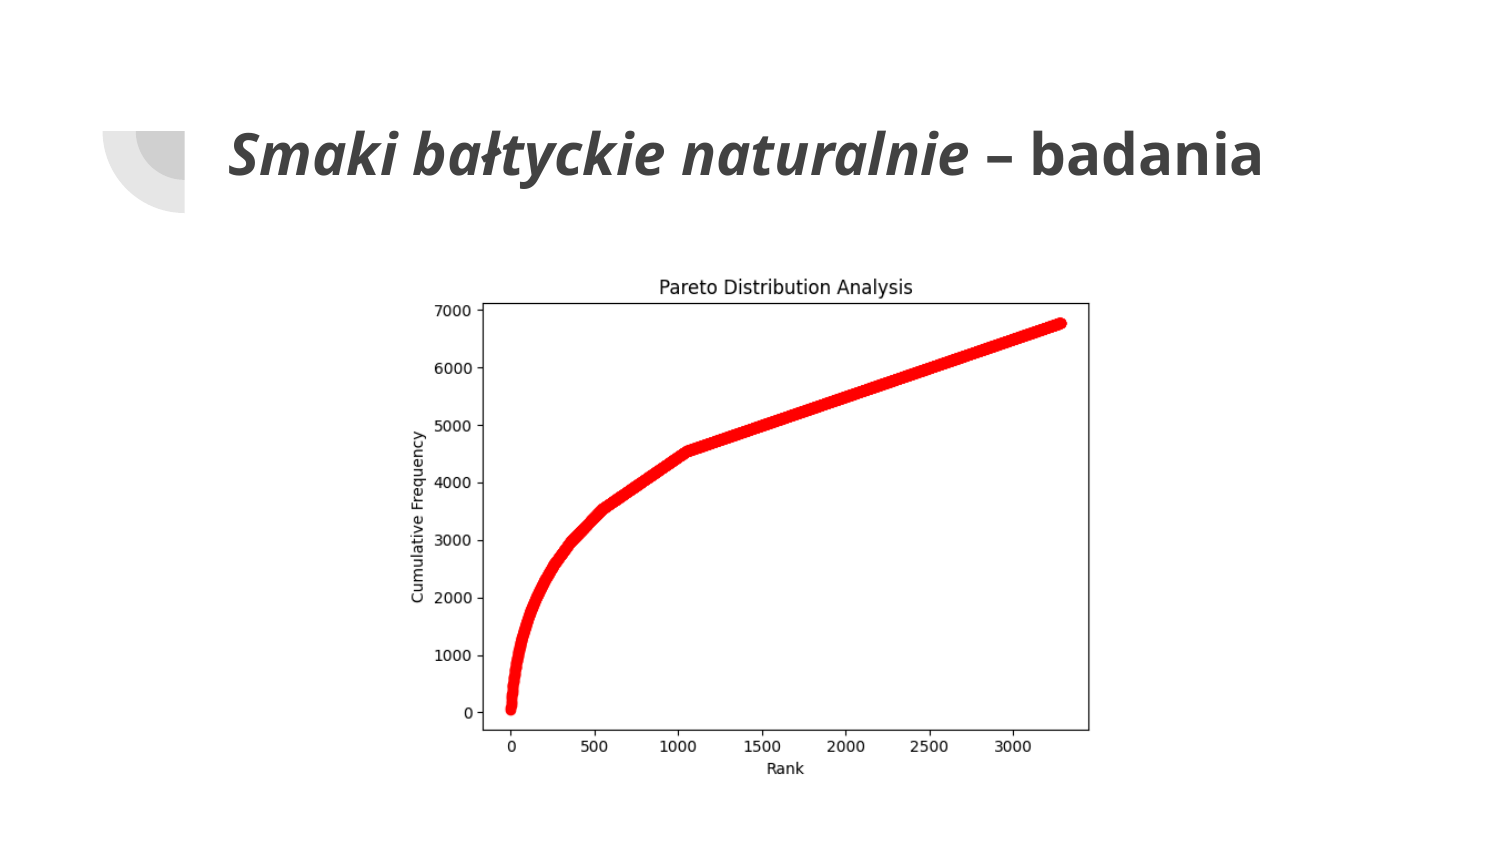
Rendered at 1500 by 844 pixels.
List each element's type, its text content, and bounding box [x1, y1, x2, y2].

title Smaki bałtyckie naturalnie – badania [213, 98, 1368, 263]
picture [395, 262, 1105, 794]
